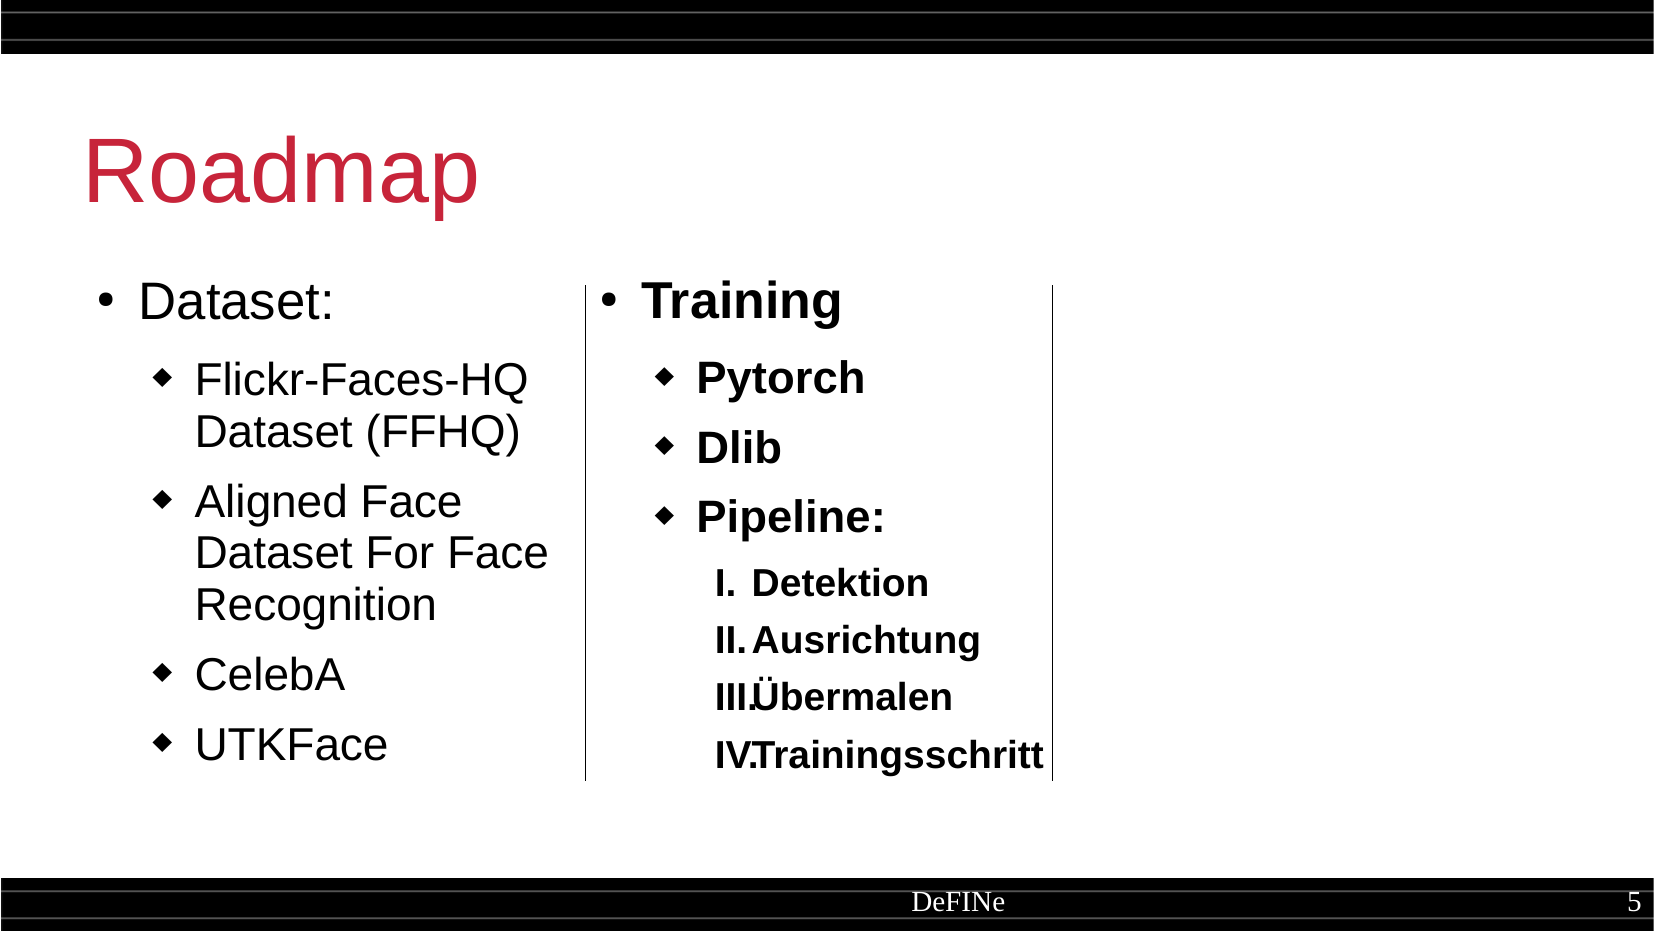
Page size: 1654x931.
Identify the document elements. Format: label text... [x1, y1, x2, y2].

list Dataset: Flickr-Faces-HQ Dataset (FFHQ) Aligned Face Dataset For Face Recognition CelebA UTKFace [82, 271, 562, 811]
title Roadmap [82, 92, 1571, 249]
picture [1, 0, 1654, 54]
list Training Pytorch Dlib Pipeline: Detektion Ausrichtung Übermalen Trainingsschritt [585, 271, 1065, 781]
picture [1, 878, 1654, 931]
